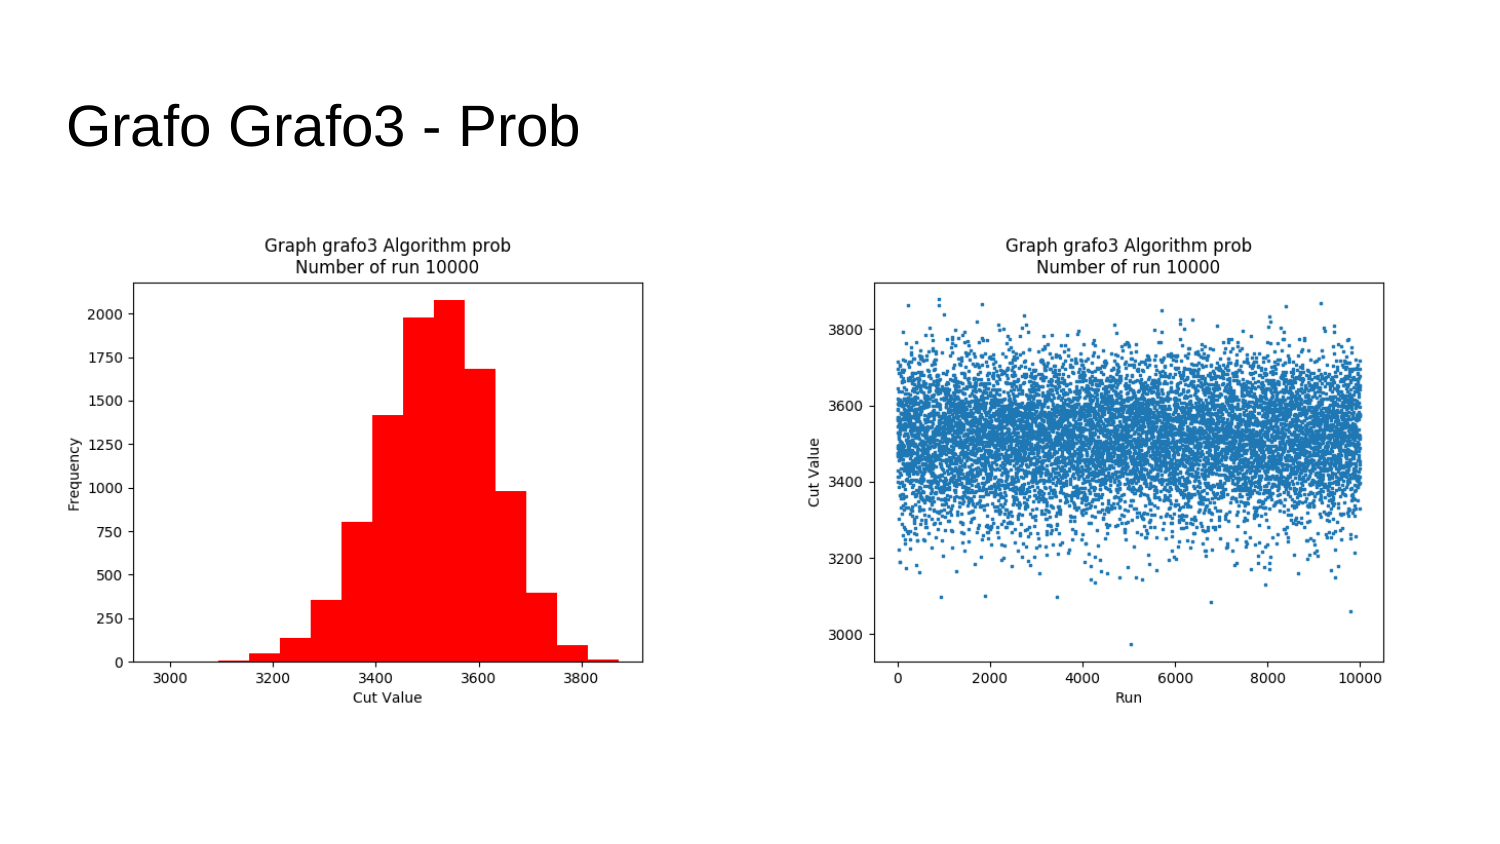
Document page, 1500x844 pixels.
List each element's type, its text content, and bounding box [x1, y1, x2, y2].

picture [792, 223, 1449, 716]
picture [51, 223, 708, 716]
title Grafo Grafo3 - Prob [51, 72, 1449, 167]
